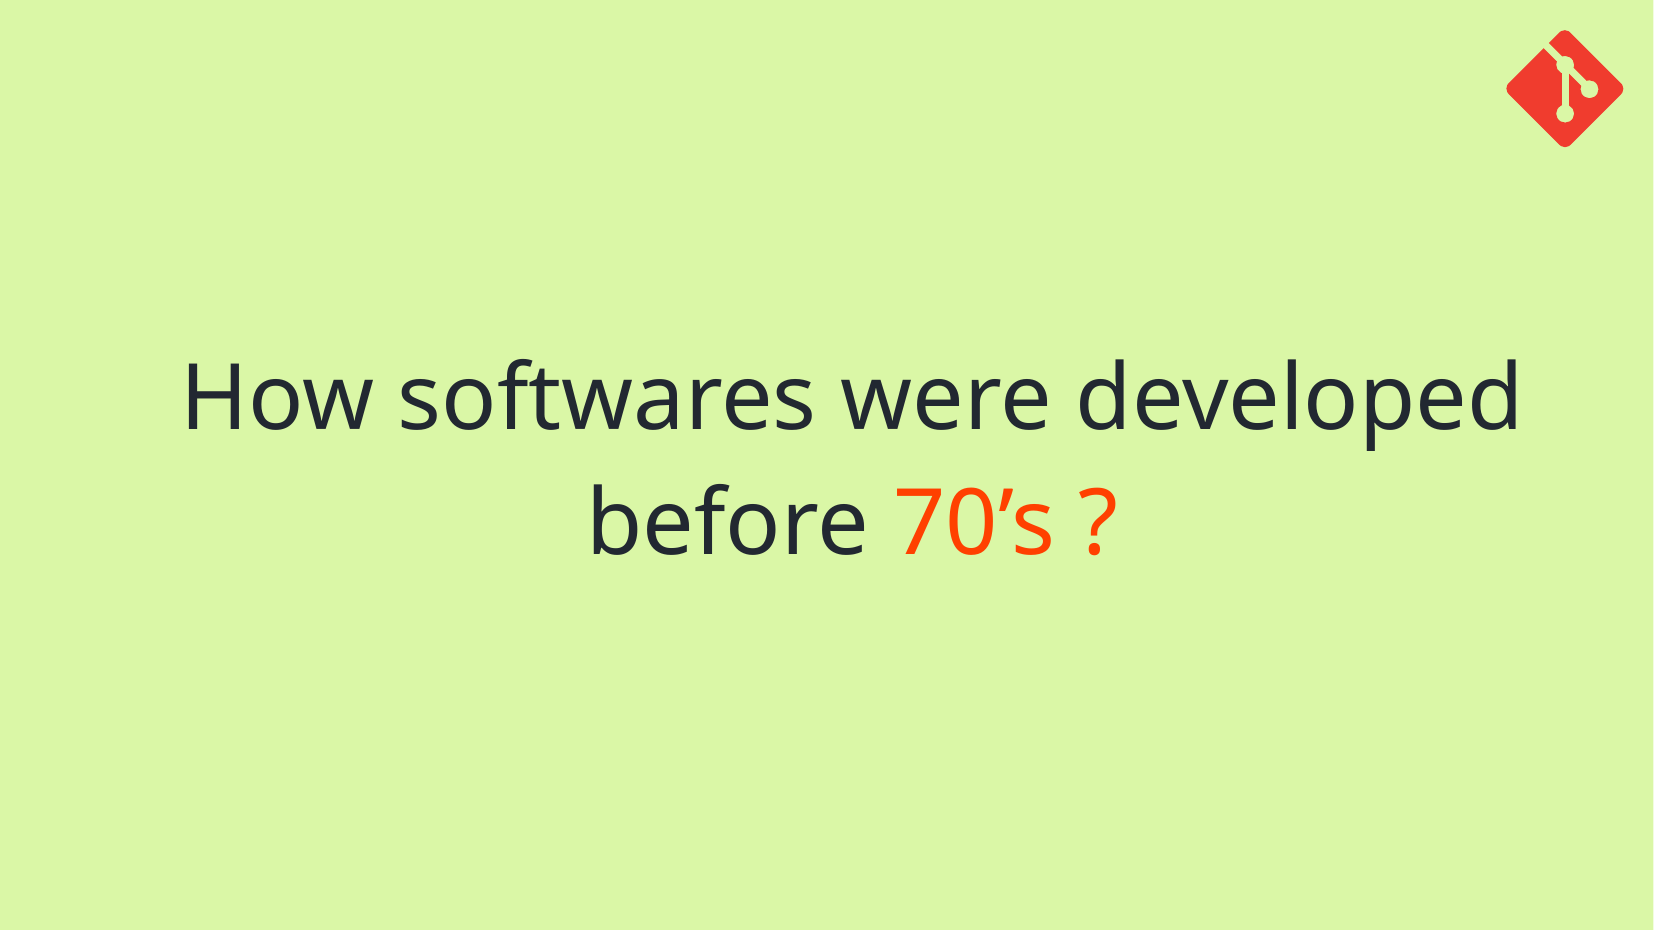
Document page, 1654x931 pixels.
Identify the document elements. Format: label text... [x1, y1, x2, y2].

picture [1505, 29, 1625, 148]
title How softwares were developed before 70’s ? [169, 116, 1536, 798]
